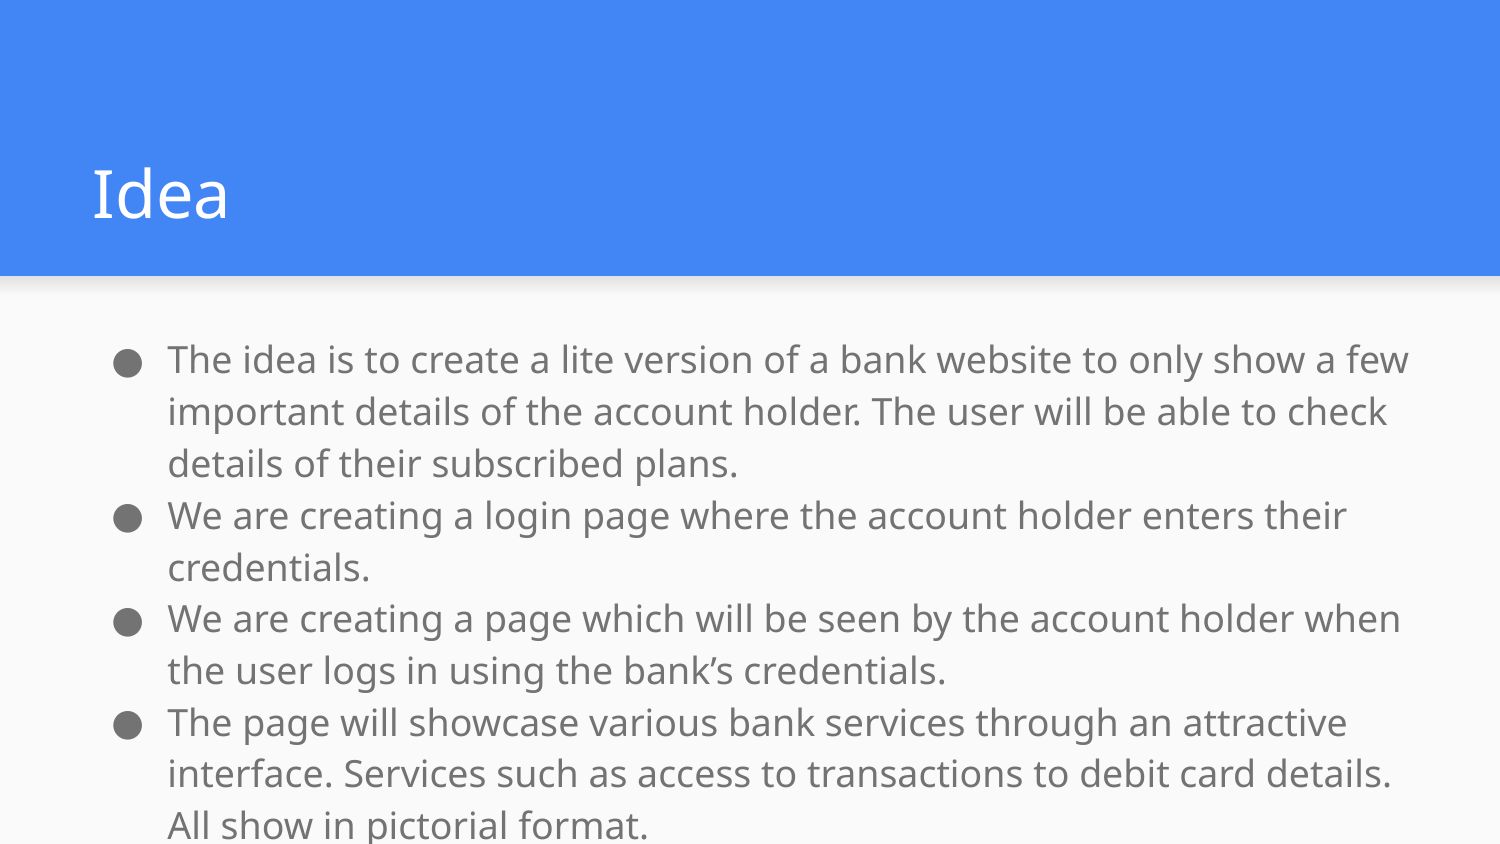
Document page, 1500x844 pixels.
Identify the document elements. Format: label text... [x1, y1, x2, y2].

title Idea [77, 121, 1427, 248]
list The idea is to create a lite version of a bank website to only show a few important details of the account holder. The user will be able to check details of their subscribed plans. We are creating a login page where the account holder enters their credentials. We are creating a page which will be seen by the account holder when the user logs in using the bank’s credentials. The page will showcase various bank services through an attractive interface. Services such as access to transactions to debit card details. All show in pictorial format. [77, 314, 1427, 760]
